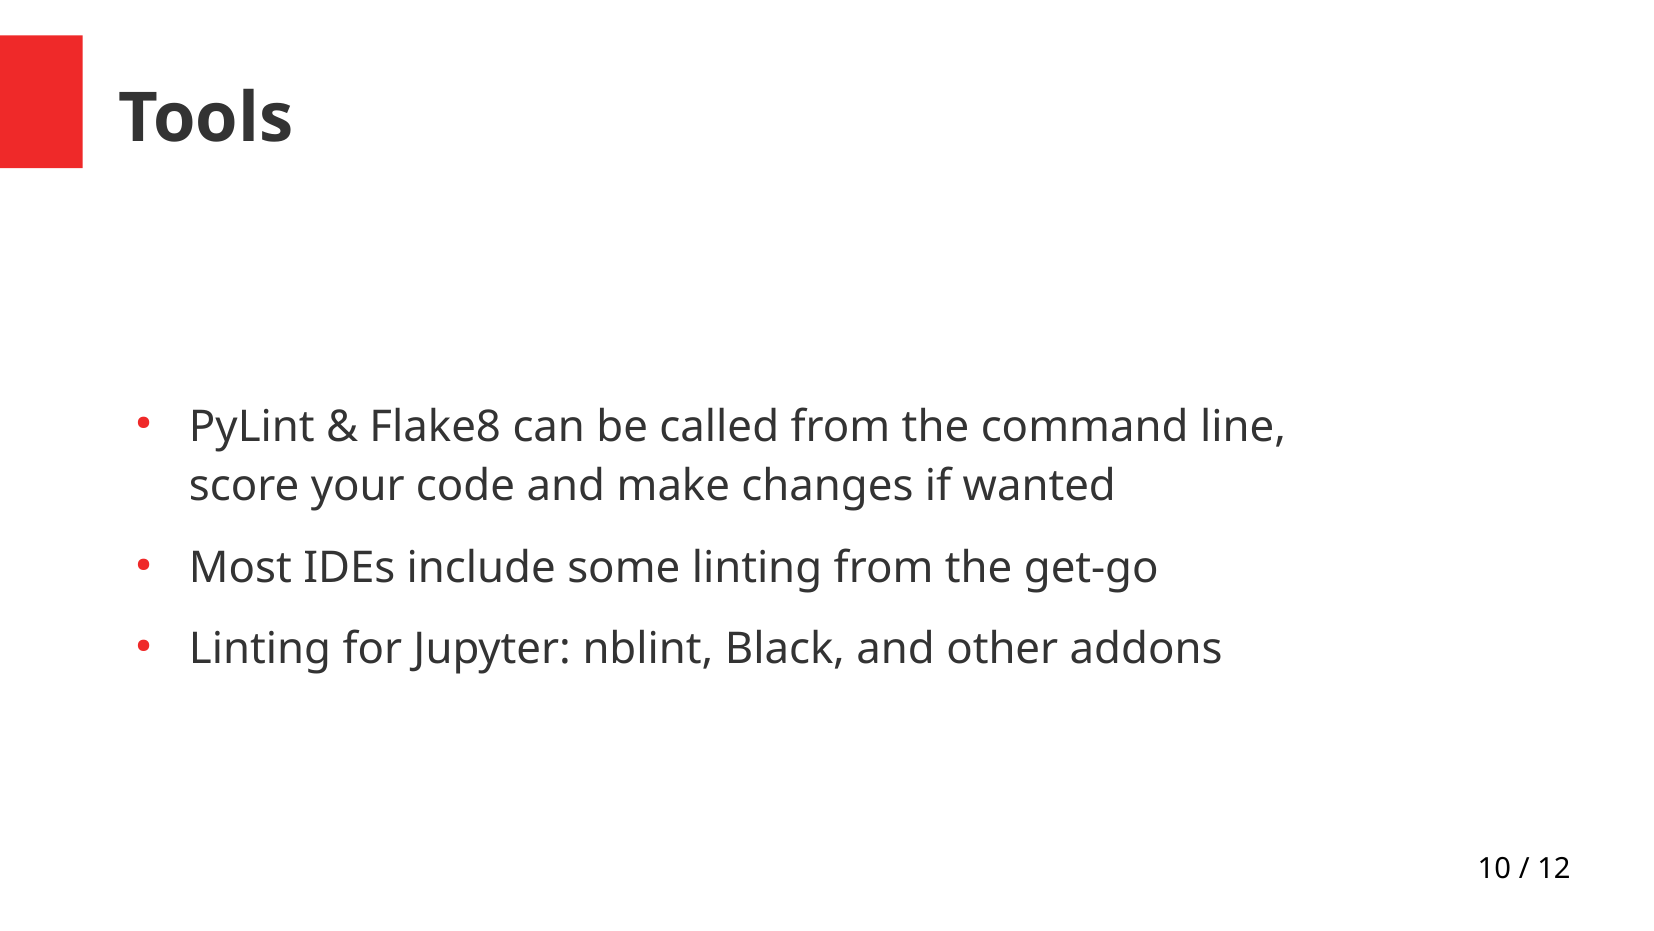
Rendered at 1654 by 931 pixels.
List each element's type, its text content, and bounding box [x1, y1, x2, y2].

title Tools [118, 36, 1571, 193]
list PyLint & Flake8 can be called from the command line, score your code and make changes if wanted Most IDEs include some linting from the get-go Linting for Jupyter: nblint, Black, and other addons [118, 265, 1536, 806]
